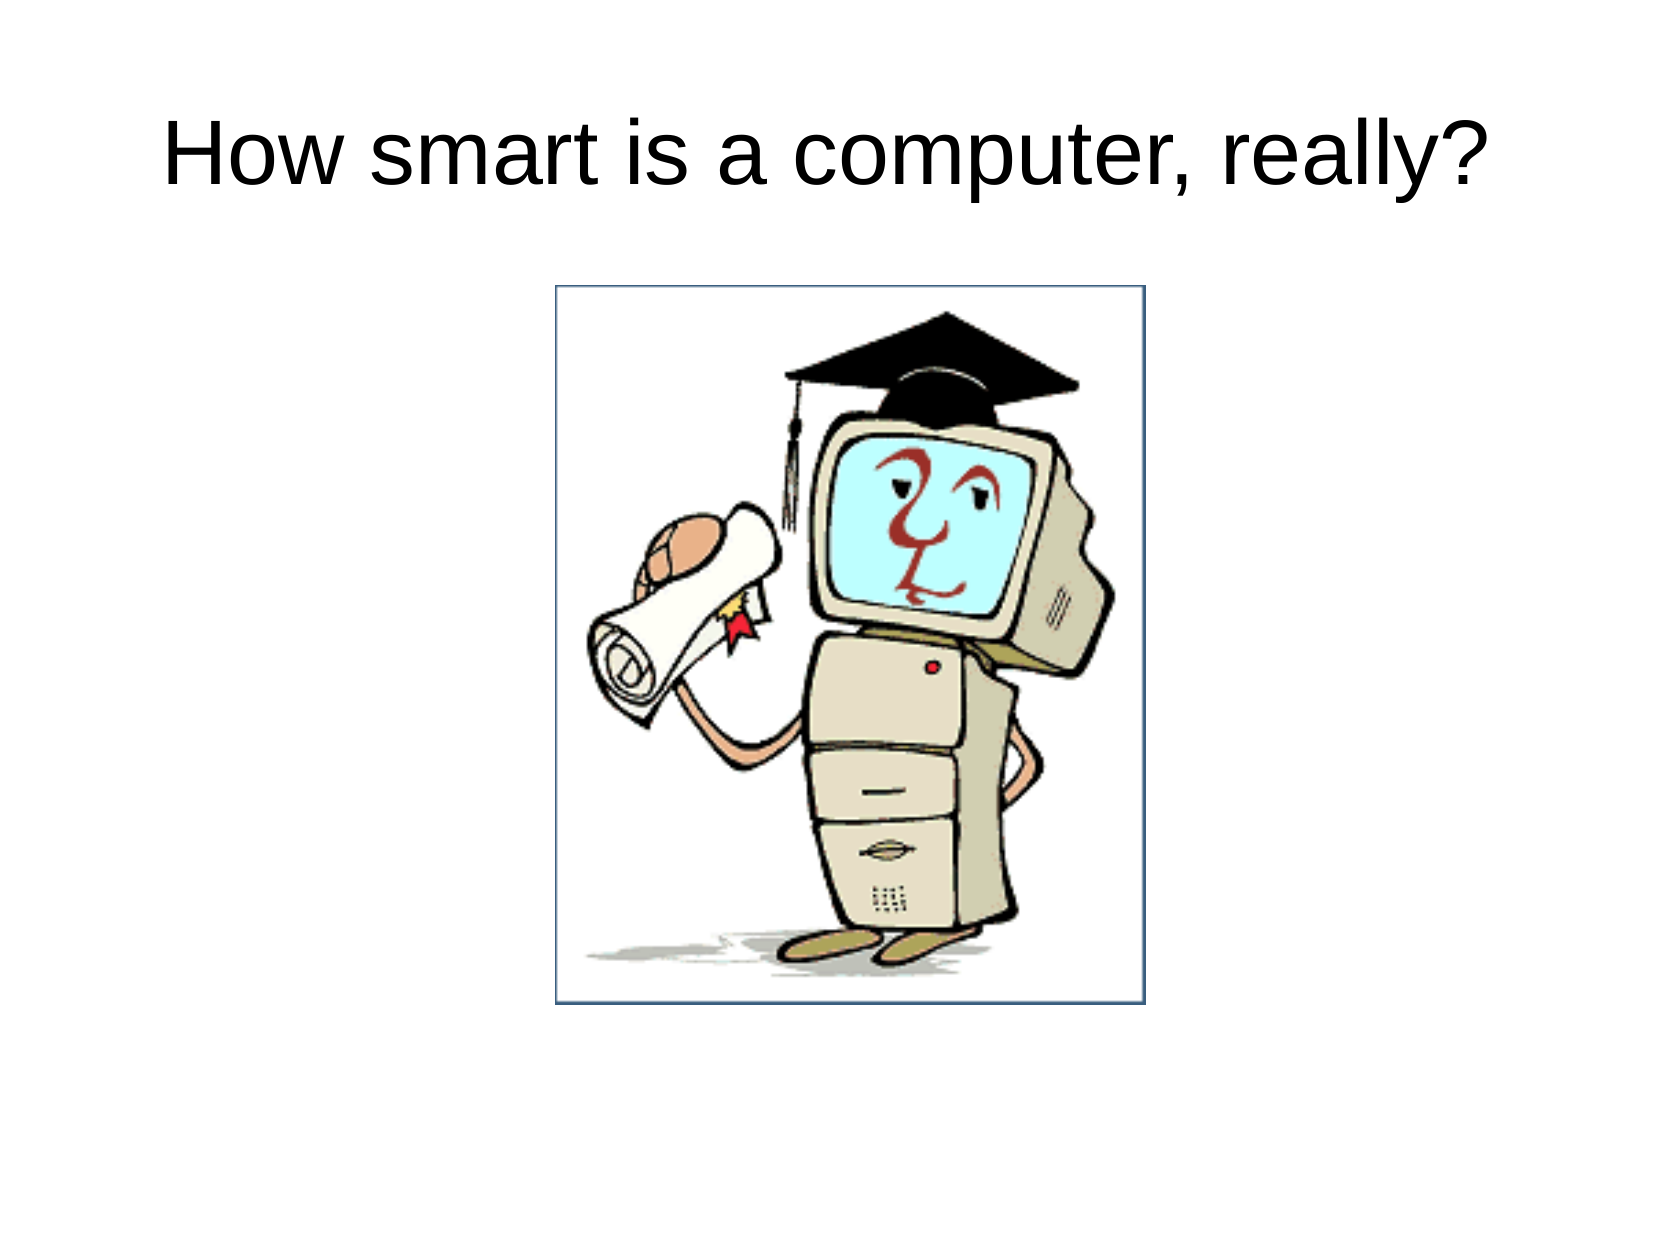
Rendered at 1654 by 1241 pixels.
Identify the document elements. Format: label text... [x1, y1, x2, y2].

title How smart is a computer, really? [82, 49, 1571, 257]
picture [555, 285, 1146, 1006]
